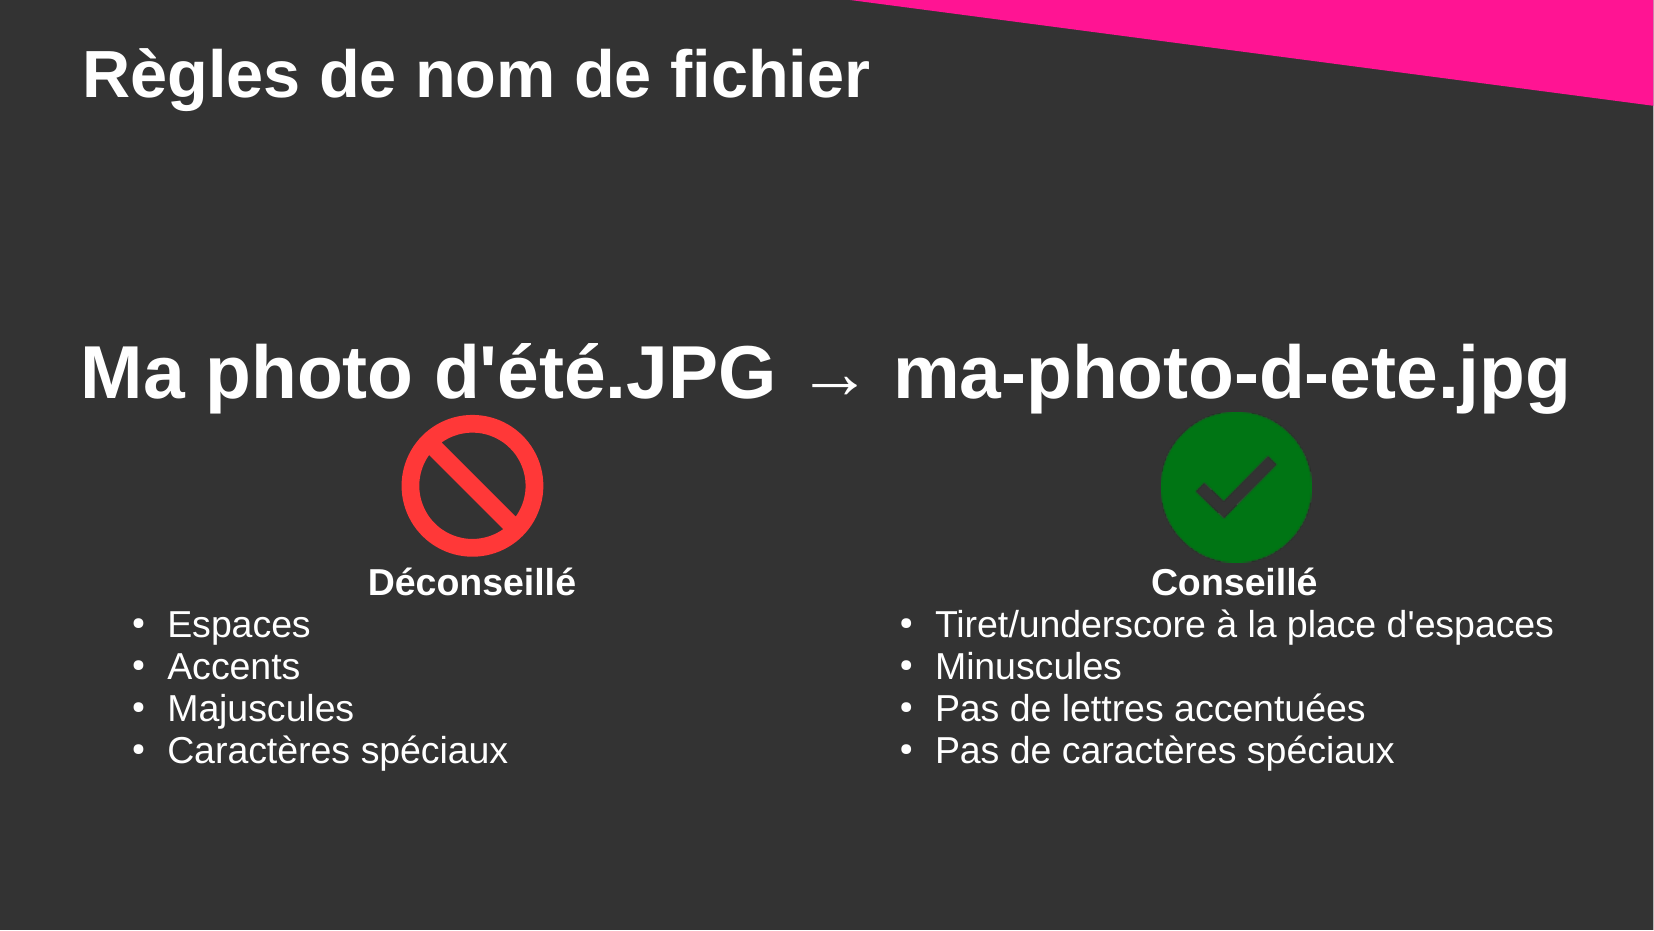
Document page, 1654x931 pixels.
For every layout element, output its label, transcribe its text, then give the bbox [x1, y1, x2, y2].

title Règles de nom de fichier [82, 37, 1571, 122]
text_box [401, 414, 544, 554]
text_box Conseillé Tiret/underscore à la place d'espaces Minuscules Pas de lettres accentuées Pas de caractères spéciaux [884, 554, 1595, 779]
text_box [850, 0, 1654, 106]
text_box Déconseillé Espaces Accents Majuscules Caractères spéciaux [117, 554, 827, 779]
picture [1161, 412, 1312, 554]
list Ma photo d'été.JPG → ma-photo-d-ete.jpg [64, 330, 1589, 426]
